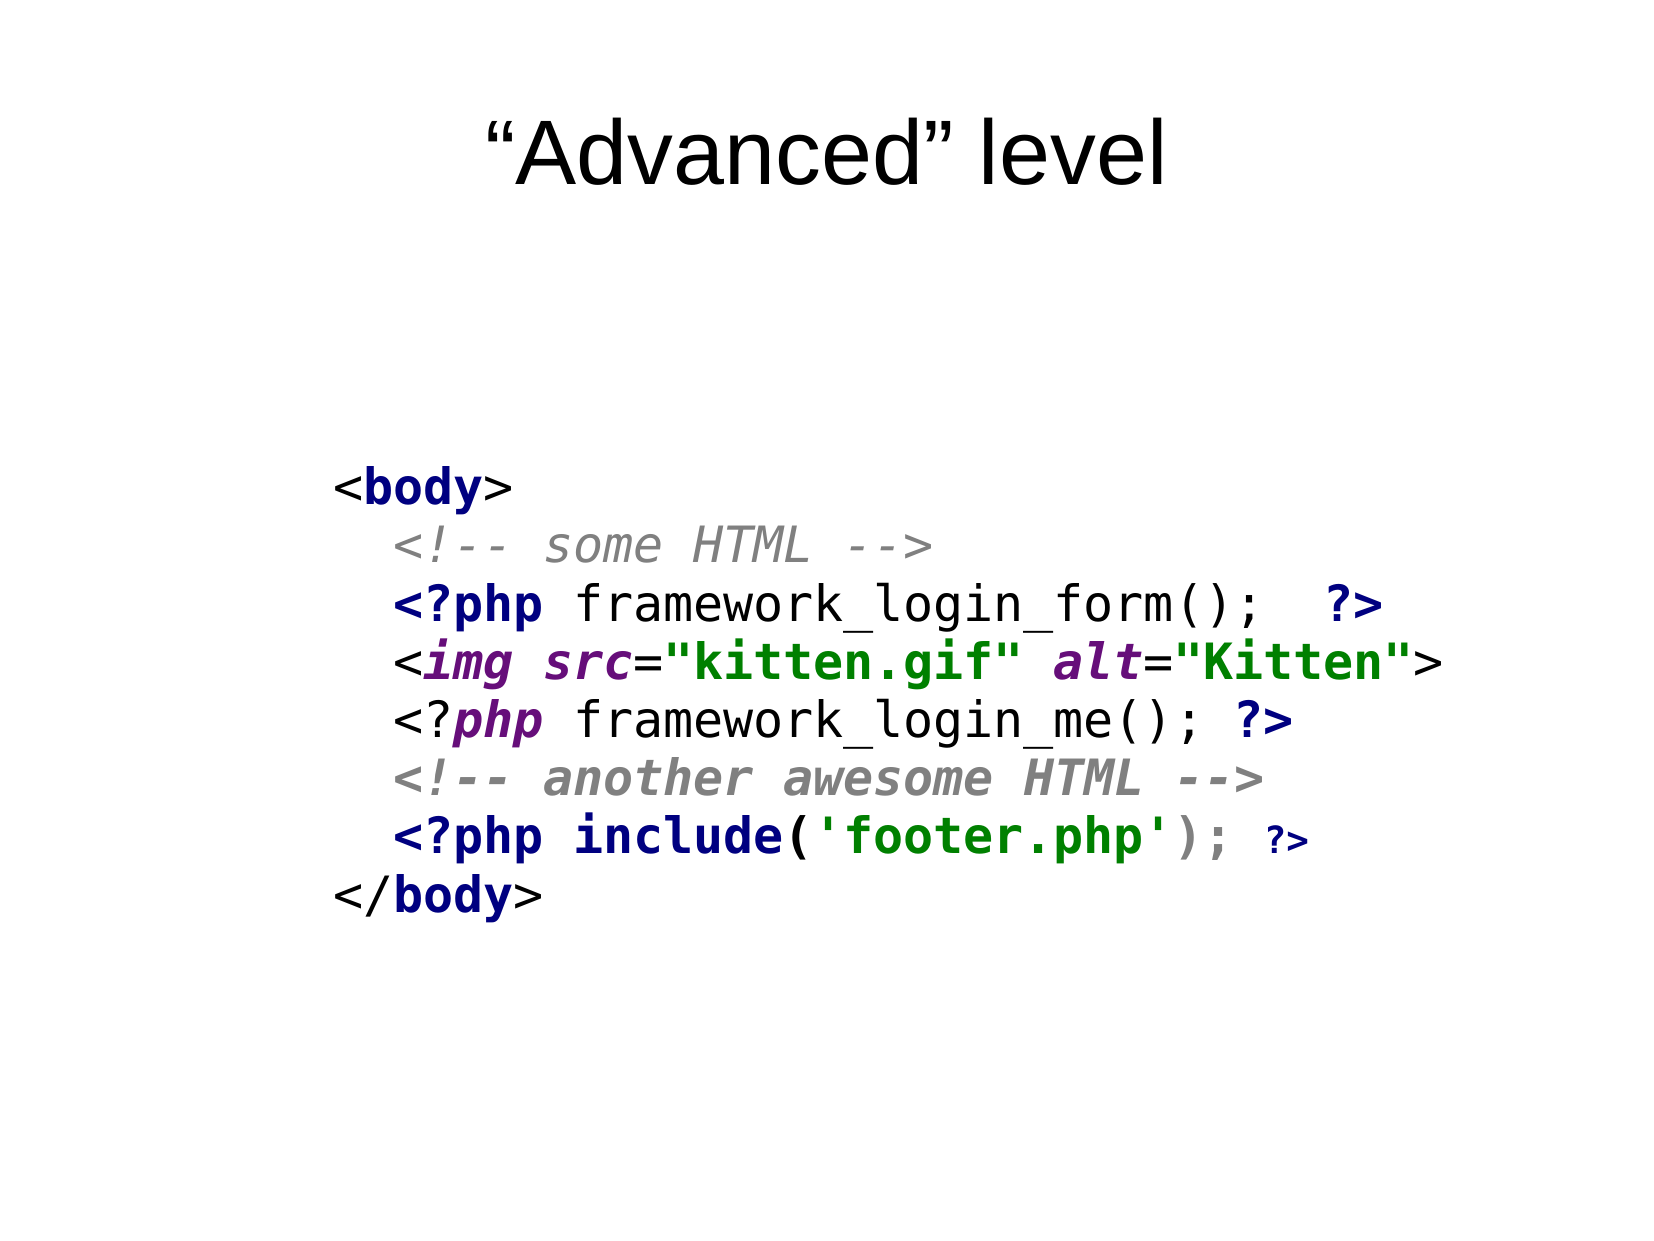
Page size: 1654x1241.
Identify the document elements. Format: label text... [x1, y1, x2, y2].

title “Advanced” level [82, 49, 1571, 257]
text_box <body> <!-- some HTML --> <?php framework_login_form(); ?> <img src="kitten.gif" alt="Kitten"> <?php framework_login_me(); ?> <!-- another awesome HTML --> <?php include('footer.php'); ?> </body> [318, 450, 1459, 932]
